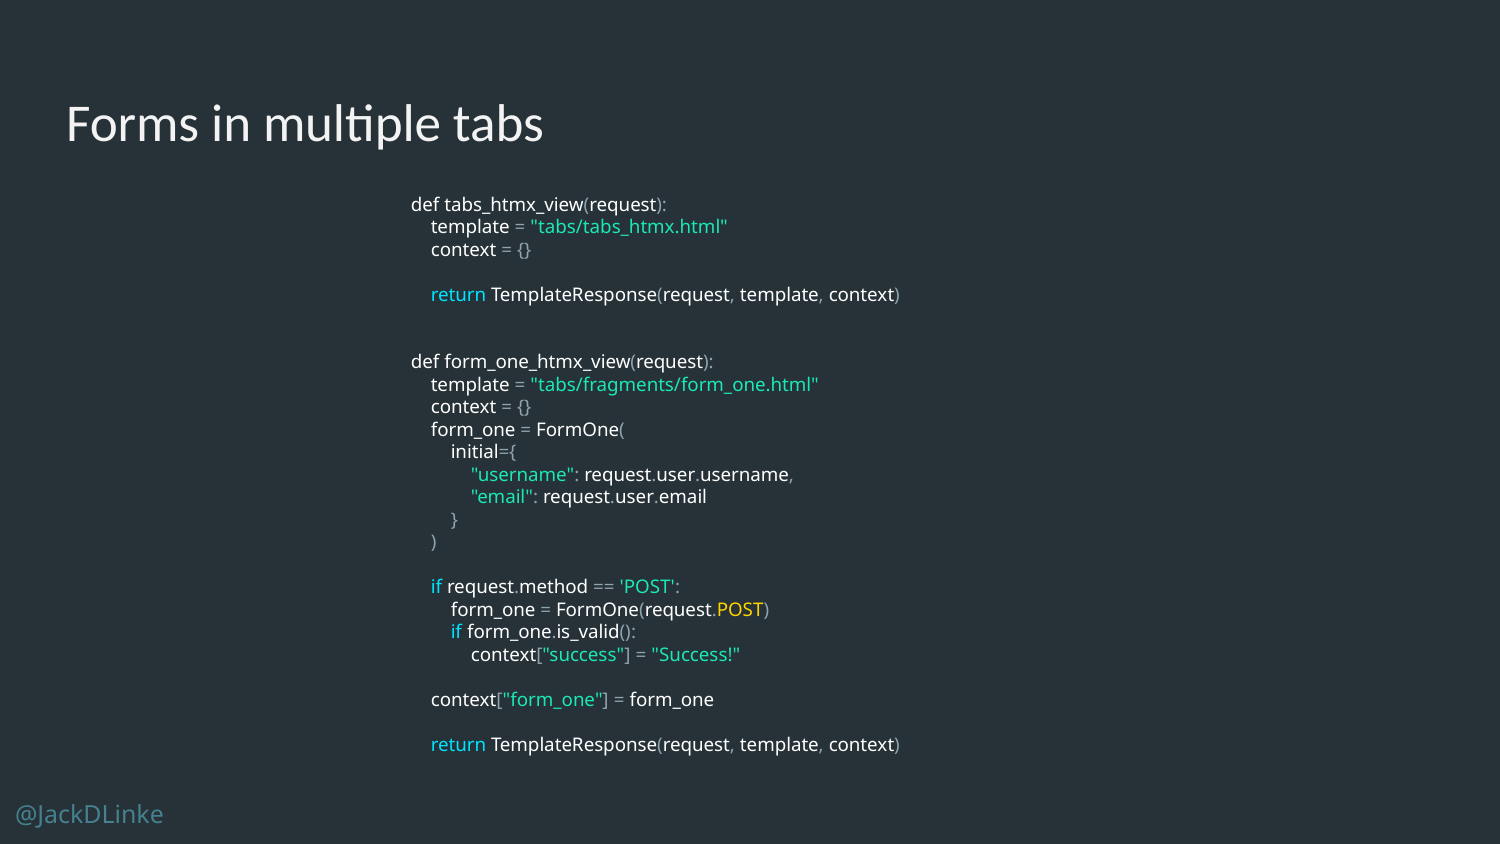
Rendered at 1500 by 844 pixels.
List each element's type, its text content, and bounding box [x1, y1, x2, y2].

title Forms in multiple tabs [51, 72, 1449, 167]
text_box def tabs_htmx_view(request): template = "tabs/tabs_htmx.html" context = {} return TemplateResponse(request, template, context) def form_one_htmx_view(request): template = "tabs/fragments/form_one.html" context = {} form_one = FormOne( initial={ "username": request.user.username, "email": request.user.email } ) if request.method == 'POST': form_one = FormOne(request.POST) if form_one.is_valid(): context["success"] = "Success!" context["form_one"] = form_one return TemplateResponse(request, template, context) [395, 177, 1105, 793]
